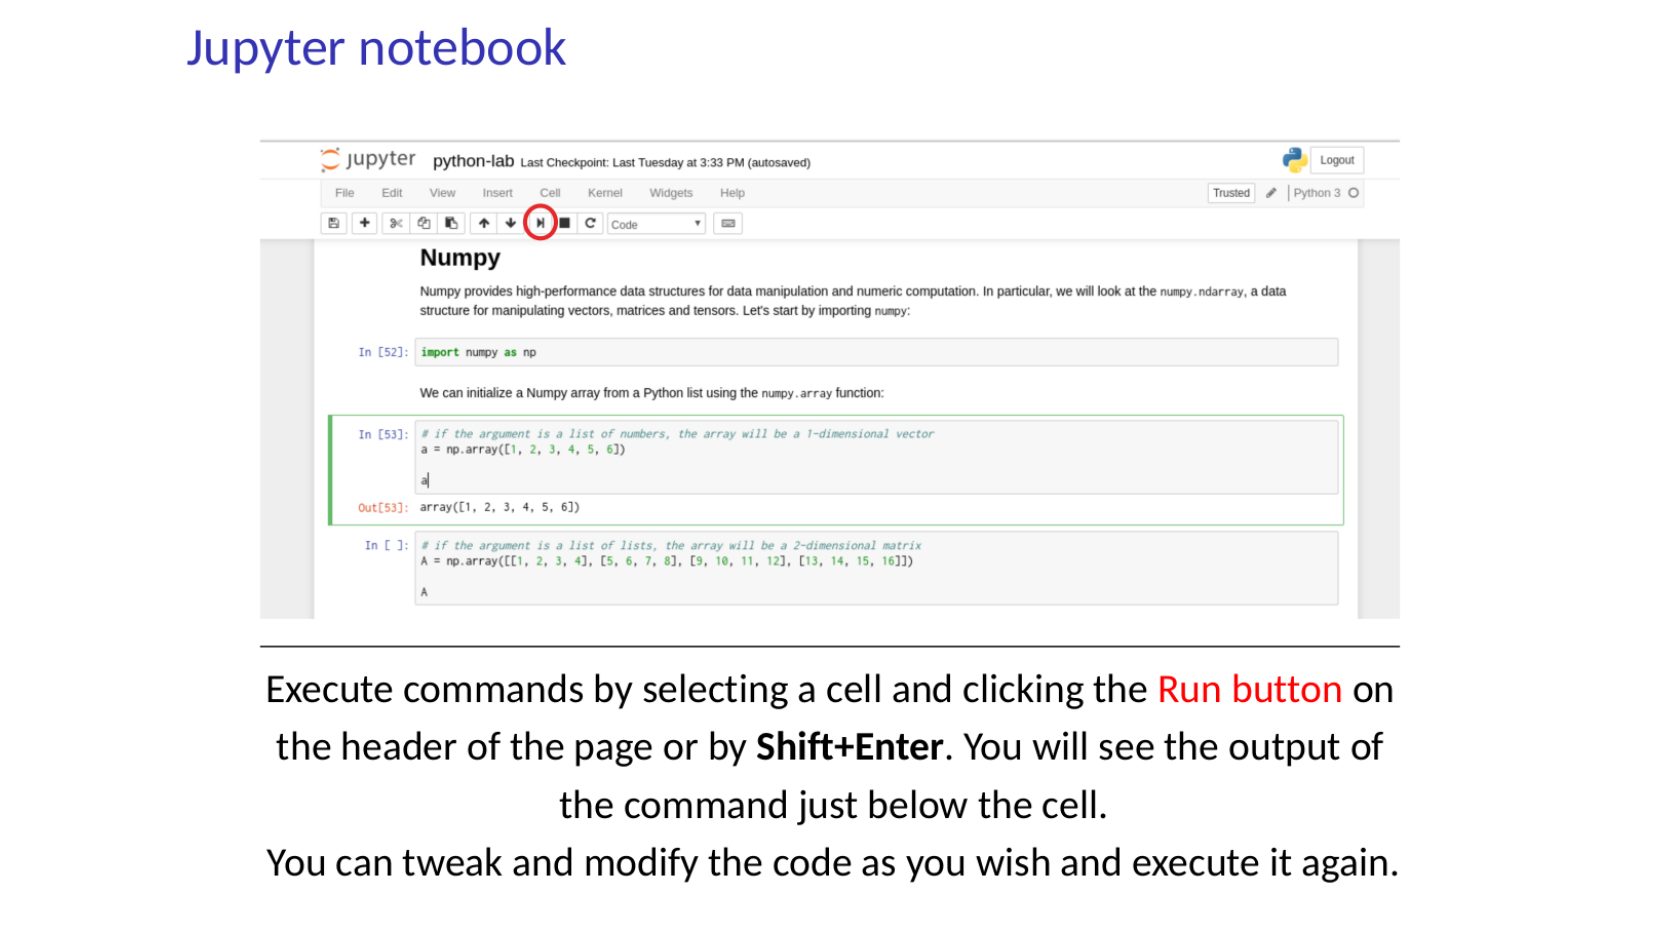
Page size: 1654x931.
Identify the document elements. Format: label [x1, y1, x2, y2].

picture [170, 0, 1487, 931]
